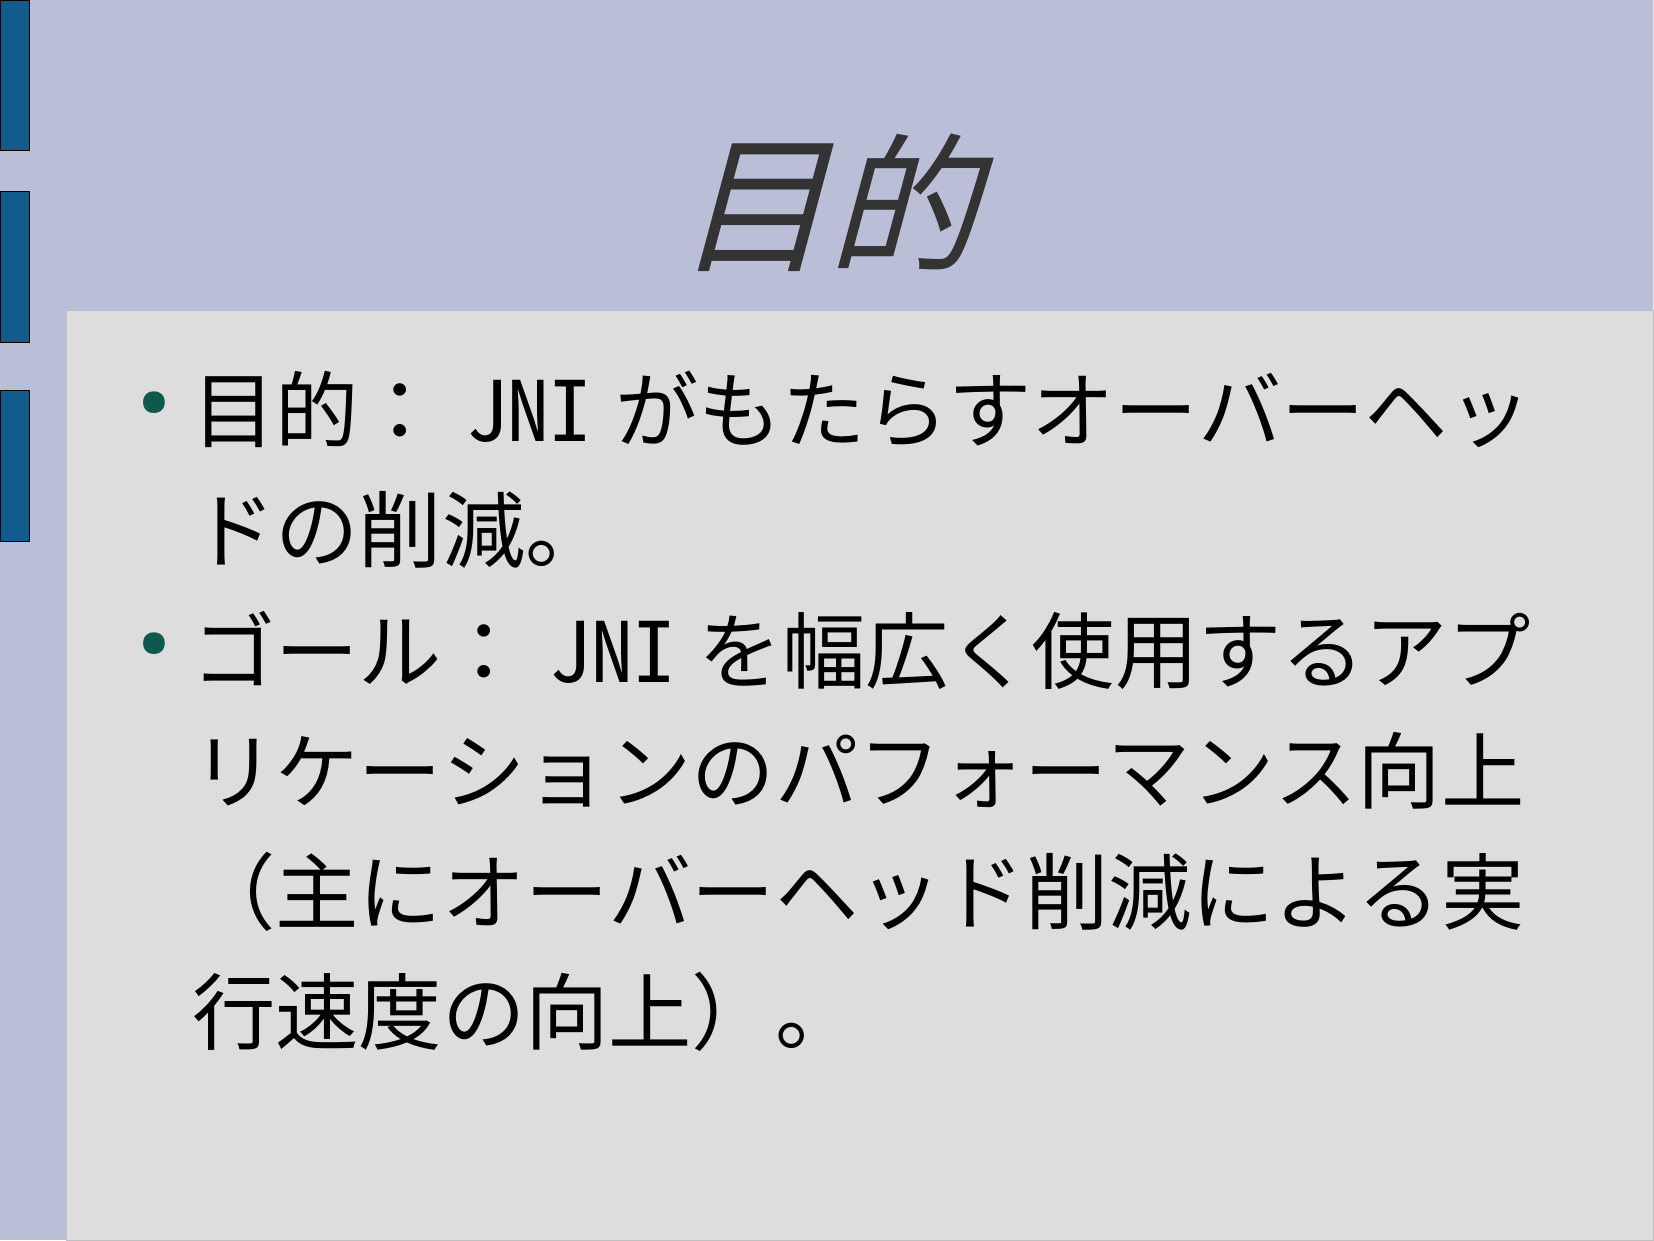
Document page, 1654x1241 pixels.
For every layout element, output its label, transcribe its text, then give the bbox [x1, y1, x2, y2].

list 目的：JNIがもたらすオーバーヘッドの削減。 ゴール：JNIを幅広く使用するアプリケーションのパフォーマンス向上（主にオーバーヘッド削減による実行速度の向上）。 [121, 344, 1534, 1127]
title 目的 [121, 91, 1534, 299]
